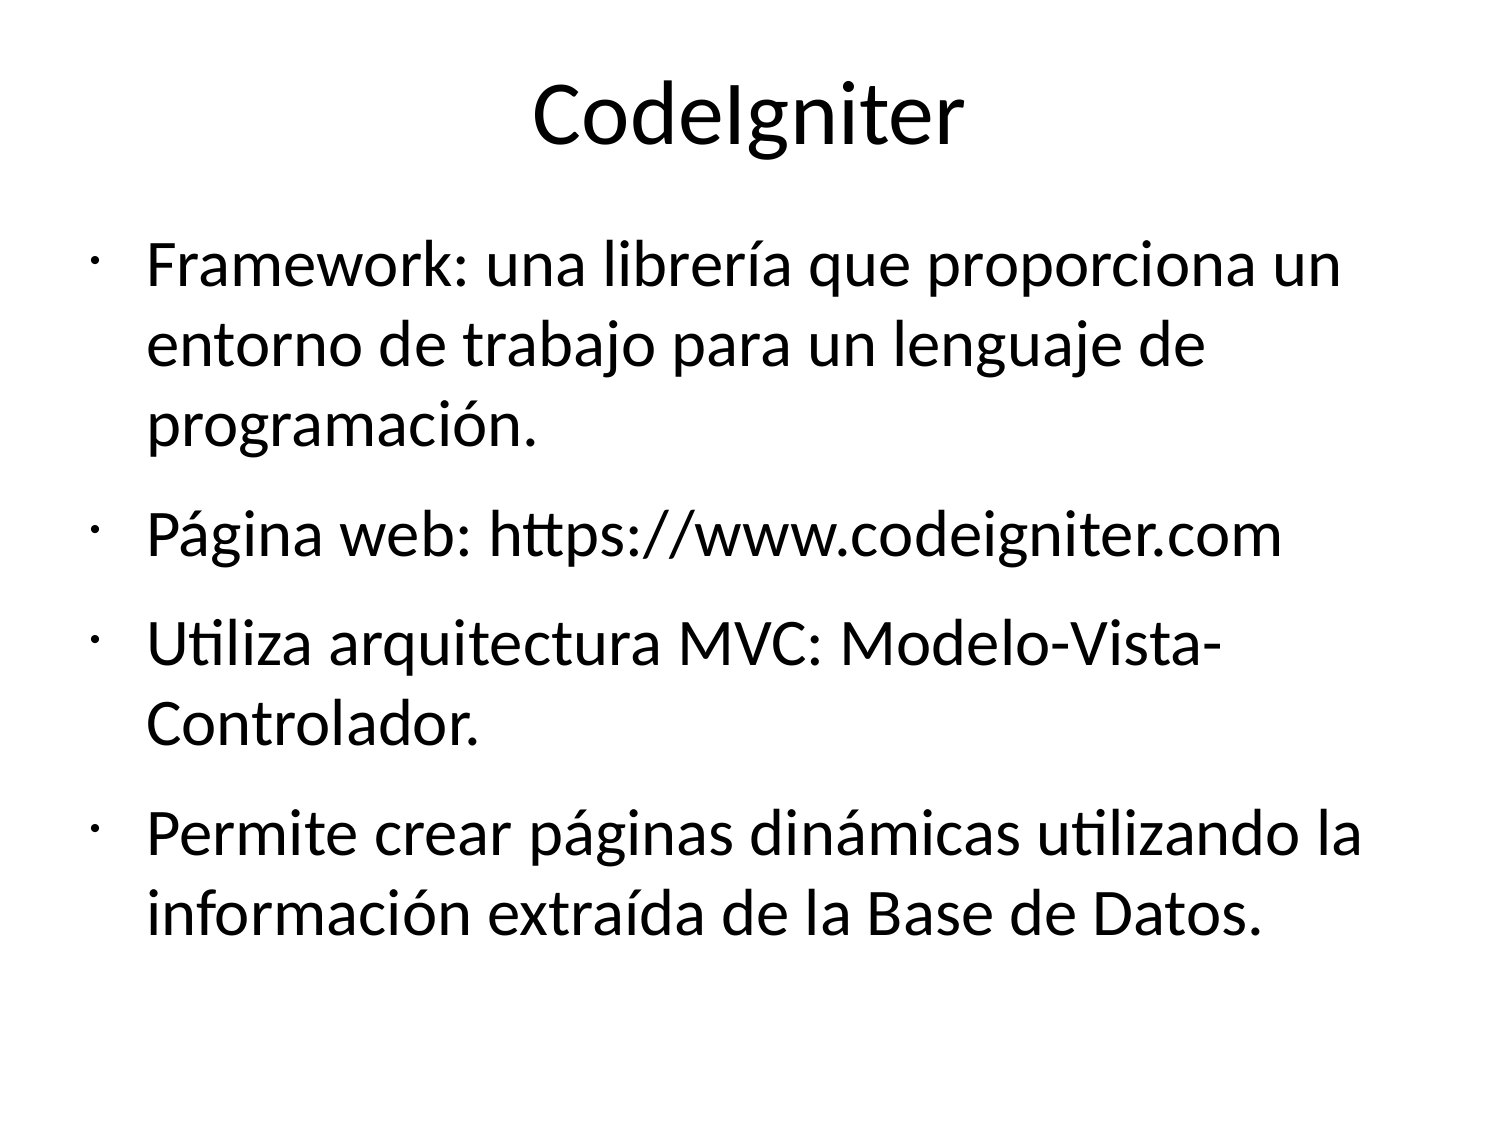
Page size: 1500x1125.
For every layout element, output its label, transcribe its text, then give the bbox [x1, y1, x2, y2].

title CodeIgniter [75, 45, 1425, 212]
list Framework: una librería que proporciona un entorno de trabajo para un lenguaje de programación. Página web: https://www.codeigniter.com Utiliza arquitectura MVC: Modelo-Vista-Controlador. Permite crear páginas dinámicas utilizando la información extraída de la Base de Datos. [75, 212, 1425, 1028]
